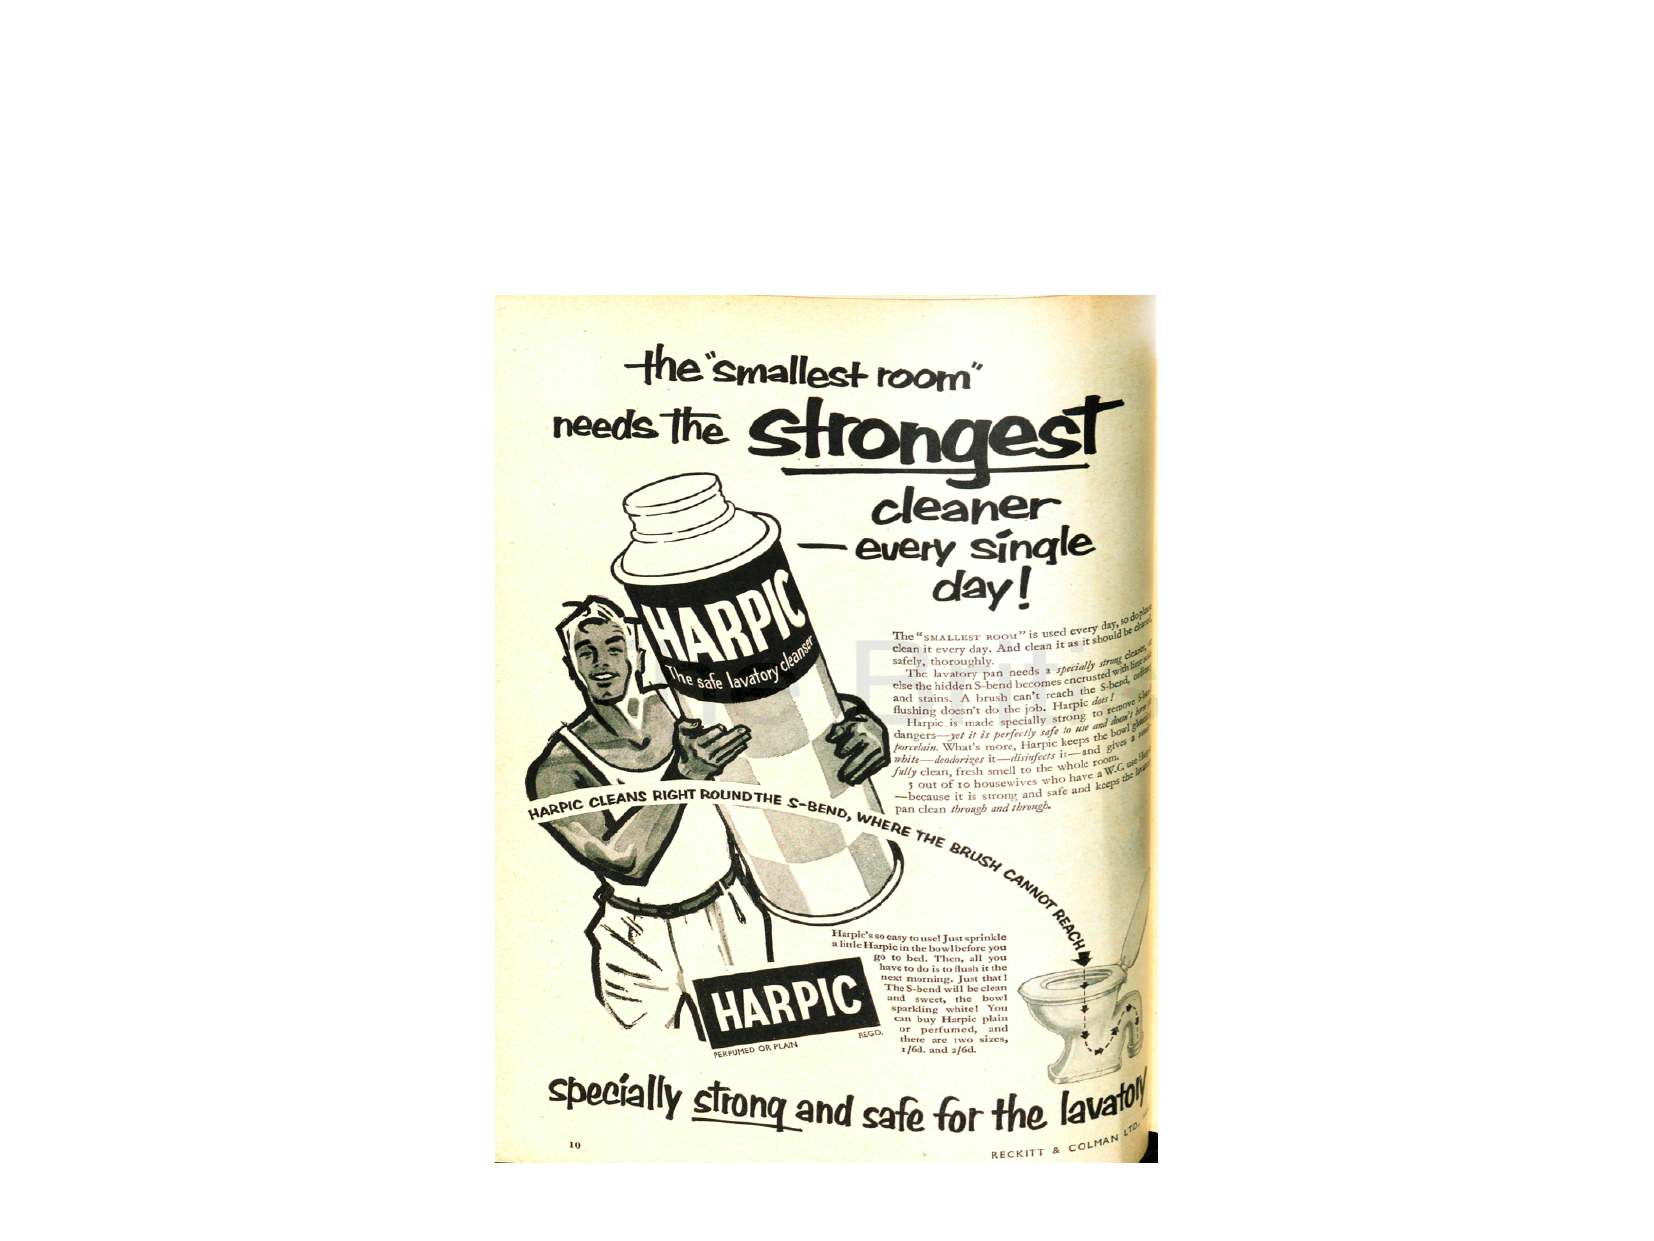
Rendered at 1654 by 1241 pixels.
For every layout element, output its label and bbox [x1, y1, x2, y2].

picture [495, 295, 1158, 1163]
